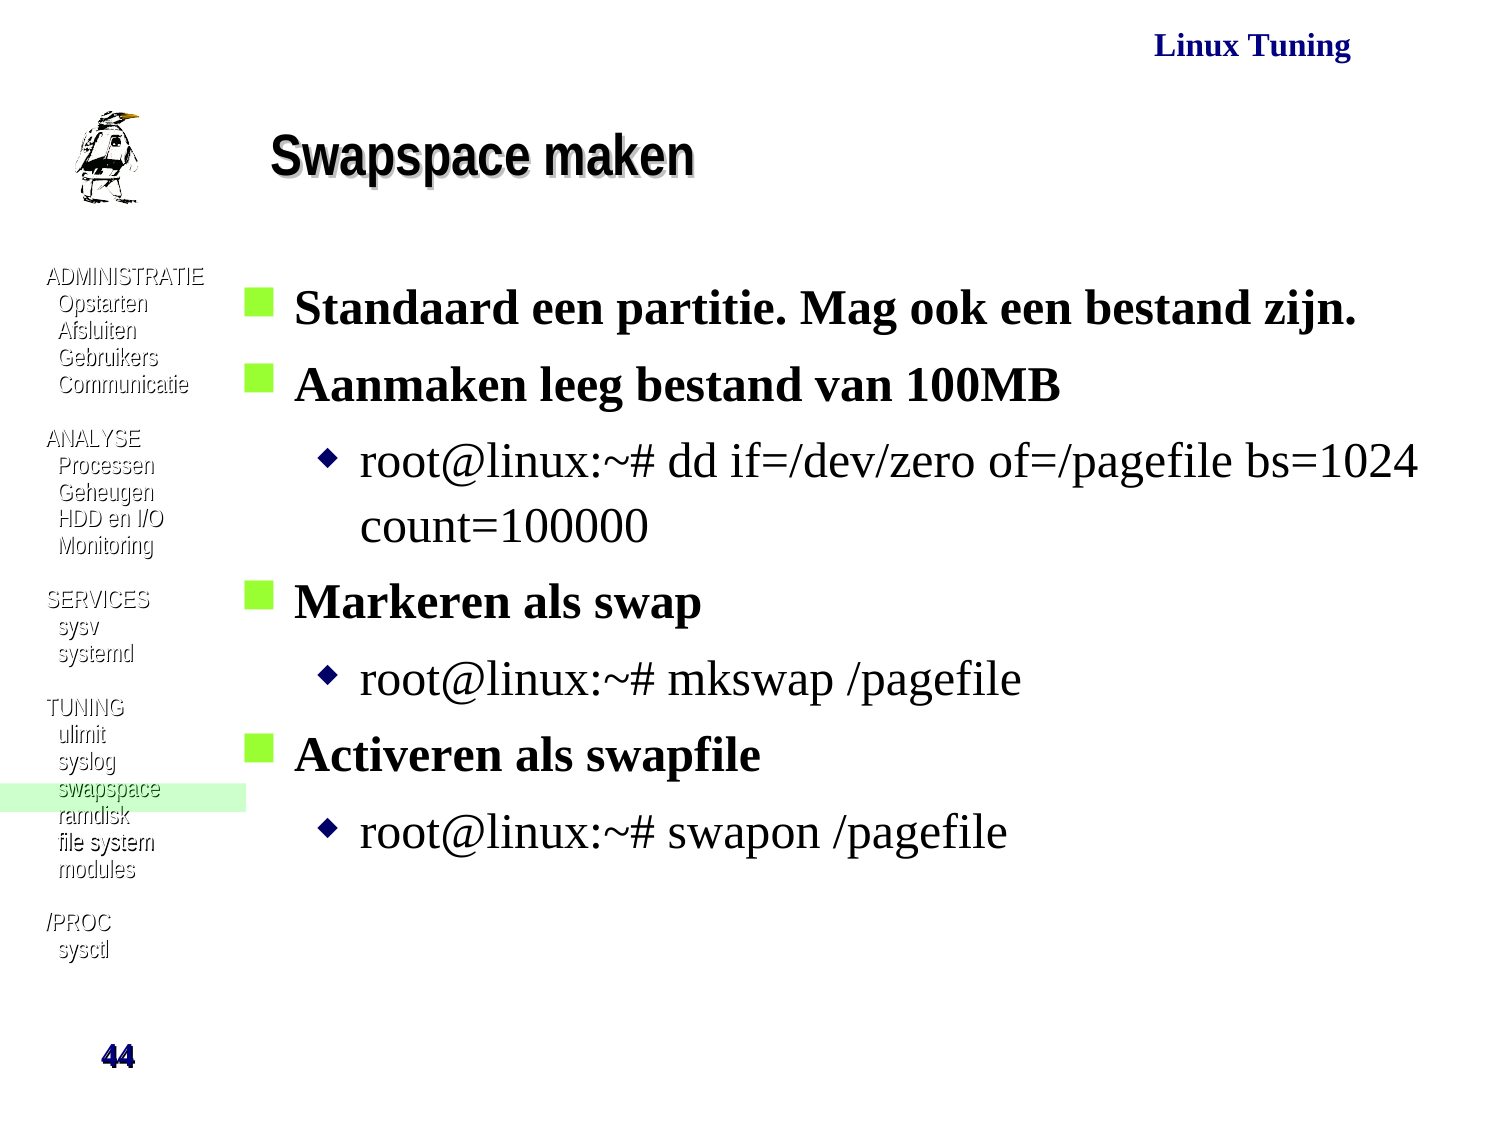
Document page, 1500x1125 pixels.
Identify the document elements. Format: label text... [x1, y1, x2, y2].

list Standaard een partitie. Mag ook een bestand zijn. Aanmaken leeg bestand van 100MB root@linux:~# dd if=/dev/zero of=/pagefile bs=1024 count=100000 Markeren als swap root@linux:~# mkswap /pagefile Activeren als swapfile root@linux:~# swapon /pagefile [240, 271, 1462, 936]
title Swapspace maken [270, 41, 1500, 250]
text_box [0, 783, 247, 813]
picture [57, 105, 143, 206]
